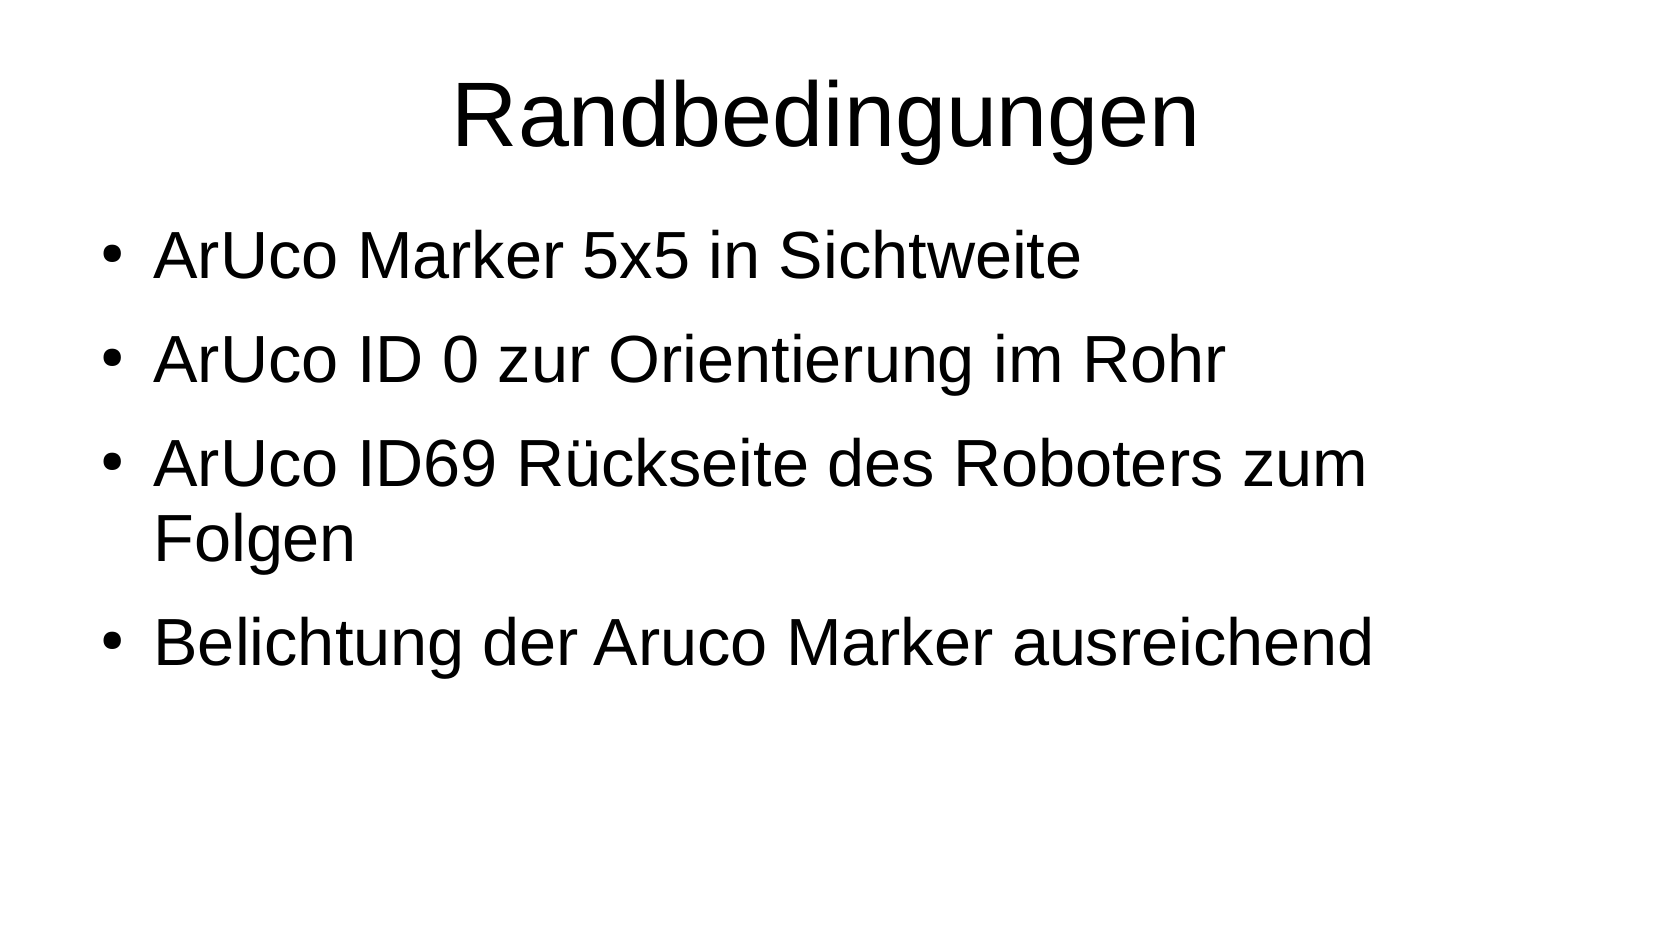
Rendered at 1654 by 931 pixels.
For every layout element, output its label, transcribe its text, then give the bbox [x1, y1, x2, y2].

title Randbedingungen [82, 37, 1571, 193]
list ArUco Marker 5x5 in Sichtweite ArUco ID 0 zur Orientierung im Rohr ArUco ID69 Rückseite des Roboters zum Folgen Belichtung der Aruco Marker ausreichend [82, 217, 1571, 758]
